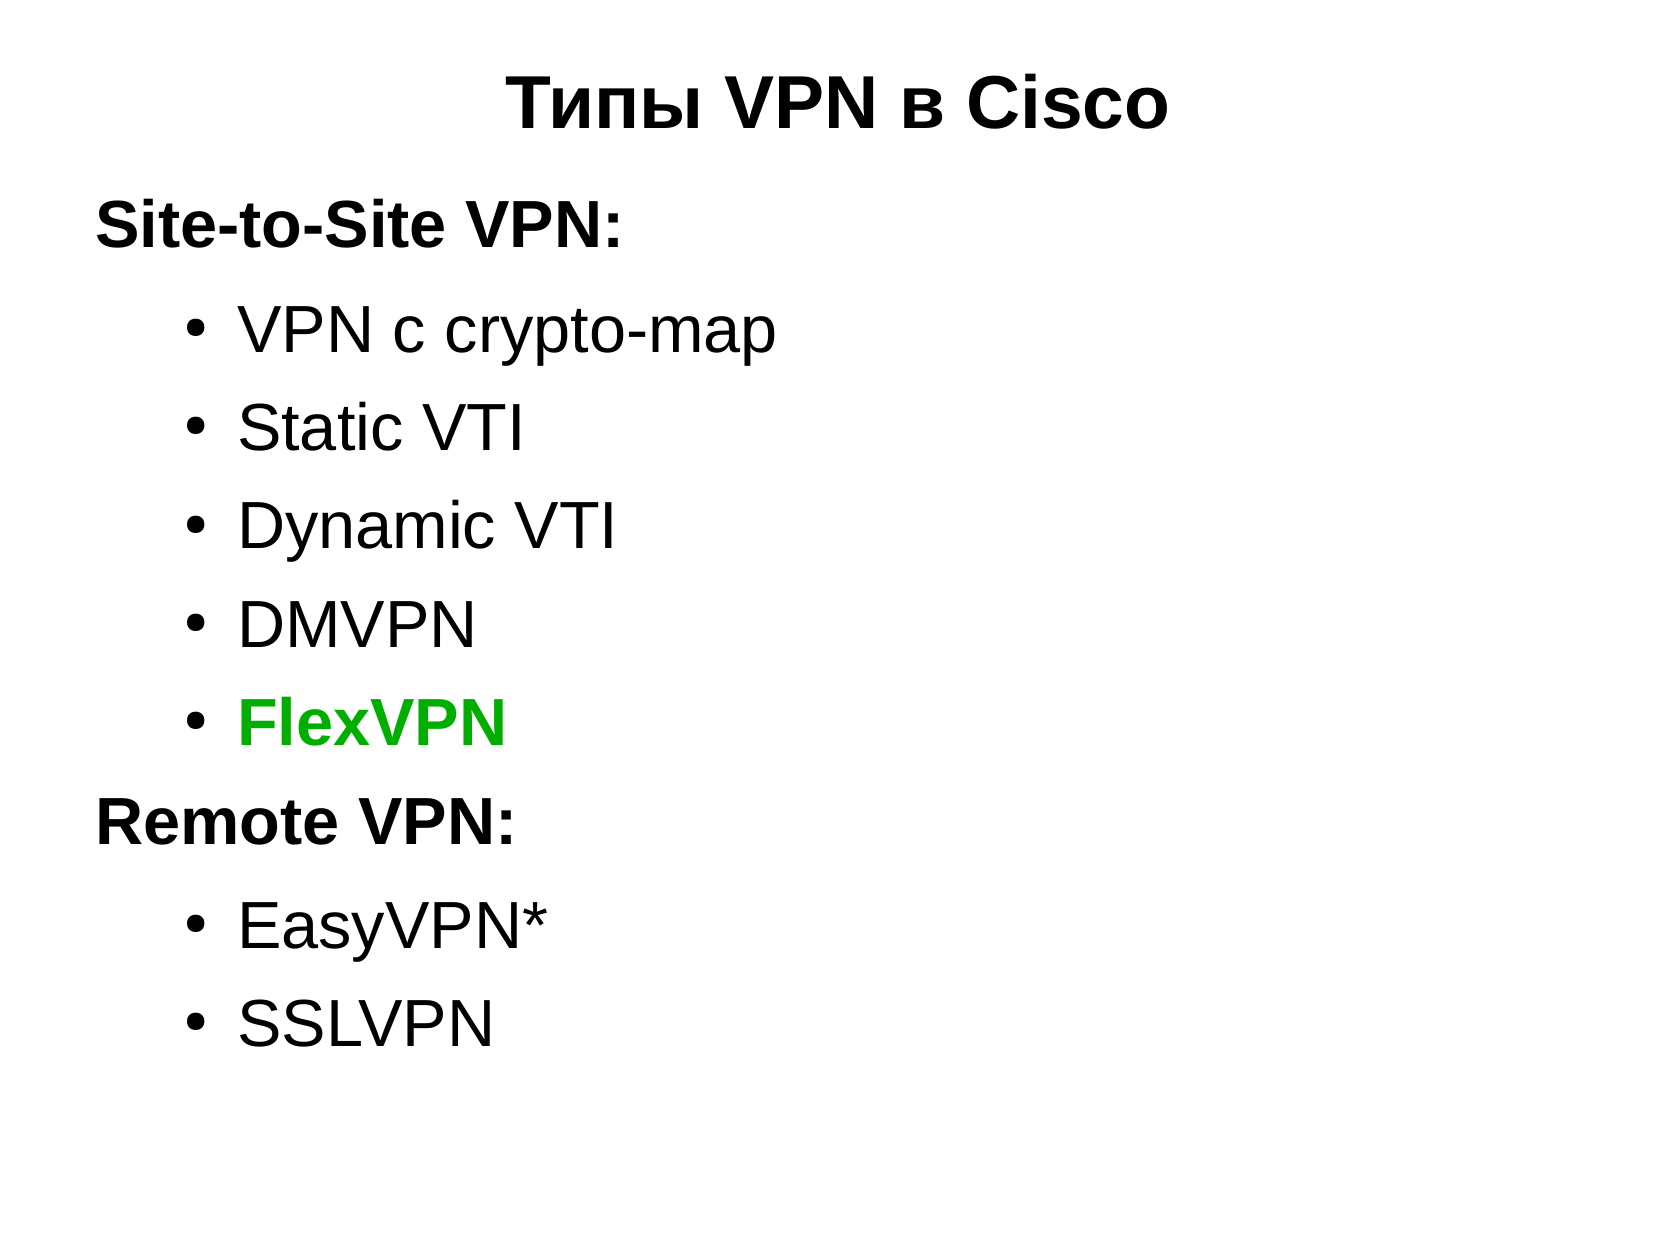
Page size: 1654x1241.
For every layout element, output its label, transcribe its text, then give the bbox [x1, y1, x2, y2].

text_box Типы VPN в Cisco [64, 37, 1613, 151]
list Site-to-Site VPN: VPN с crypto-map Static VTI Dynamic VTI DMVPN FlexVPN Remote VPN: EasyVPN* SSLVPN [95, 187, 1538, 1208]
